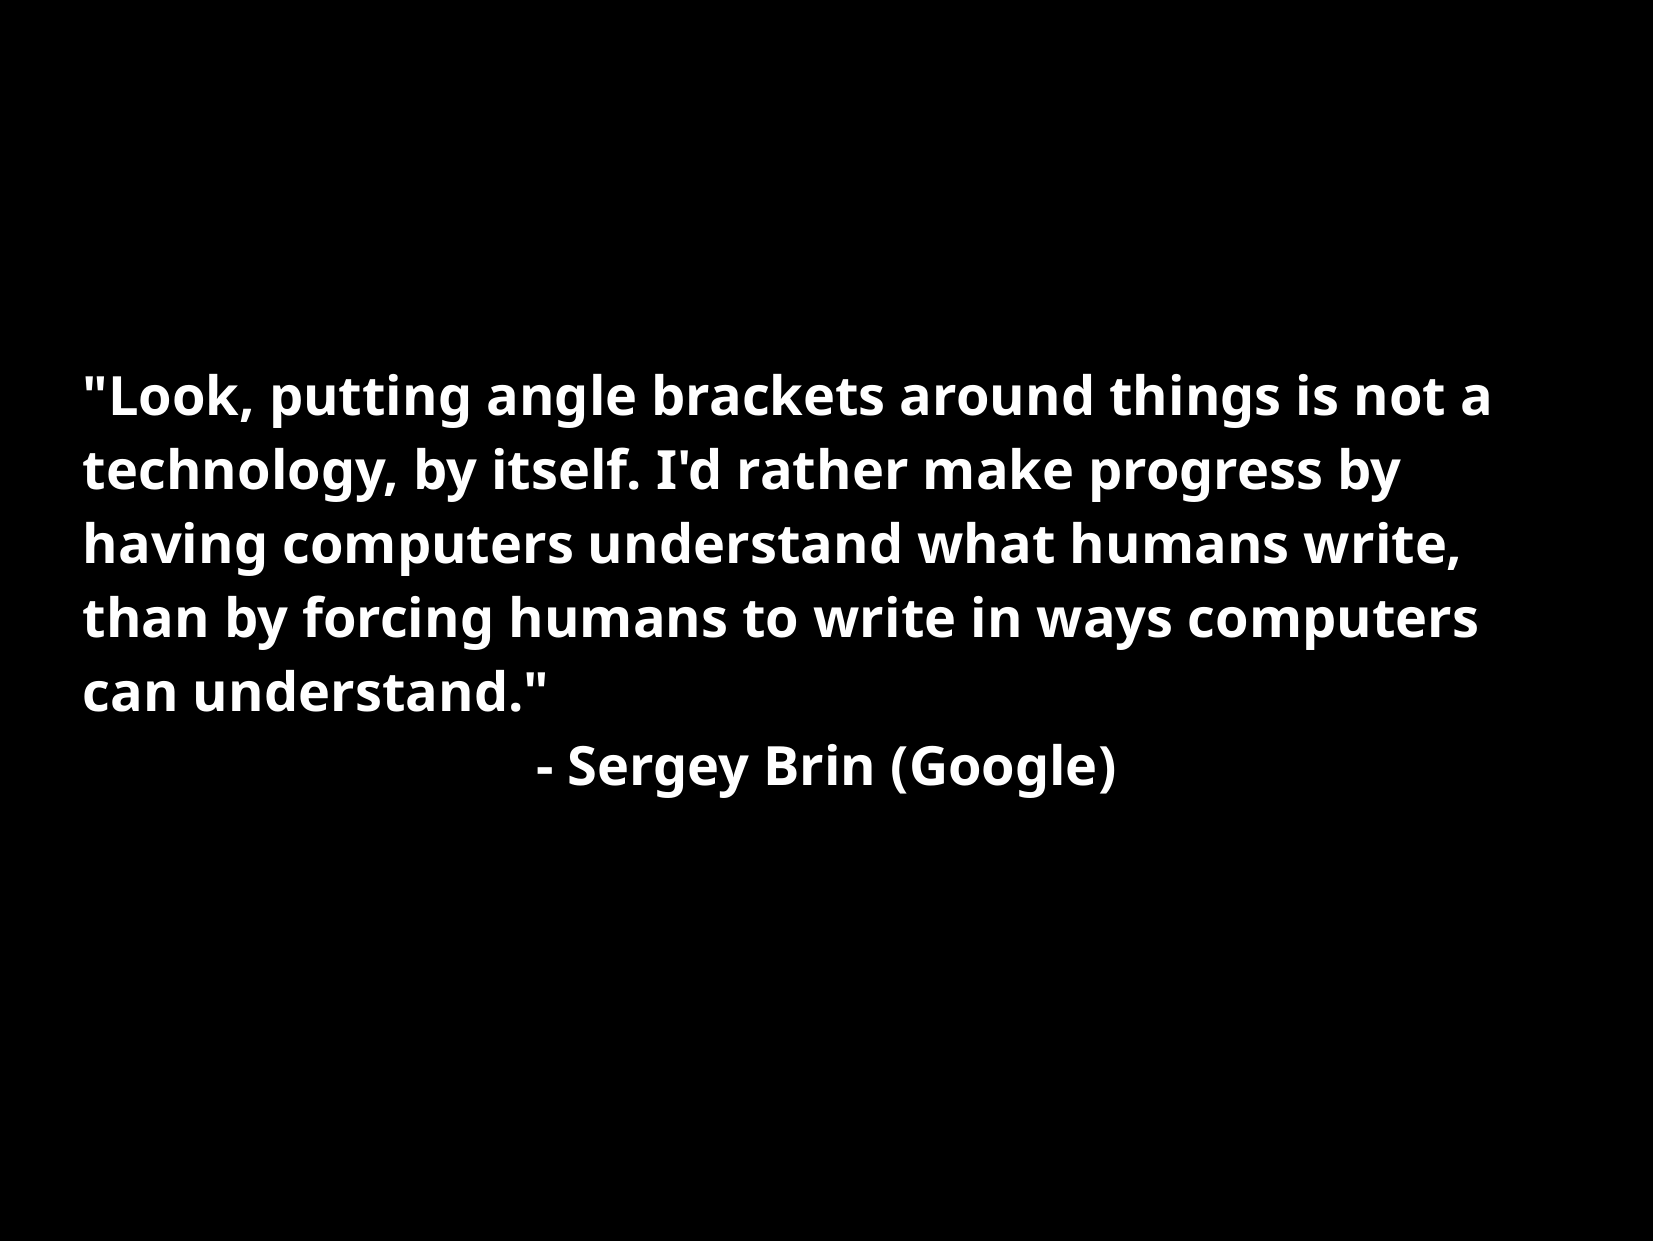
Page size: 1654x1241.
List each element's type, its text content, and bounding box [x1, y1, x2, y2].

subtitle "Look, putting angle brackets around things is not a technology, by itself. I'd rather make progress by having computers understand what humans write, than by forcing humans to write in ways computers can understand." - Sergey Brin (Google) [82, 49, 1571, 1109]
